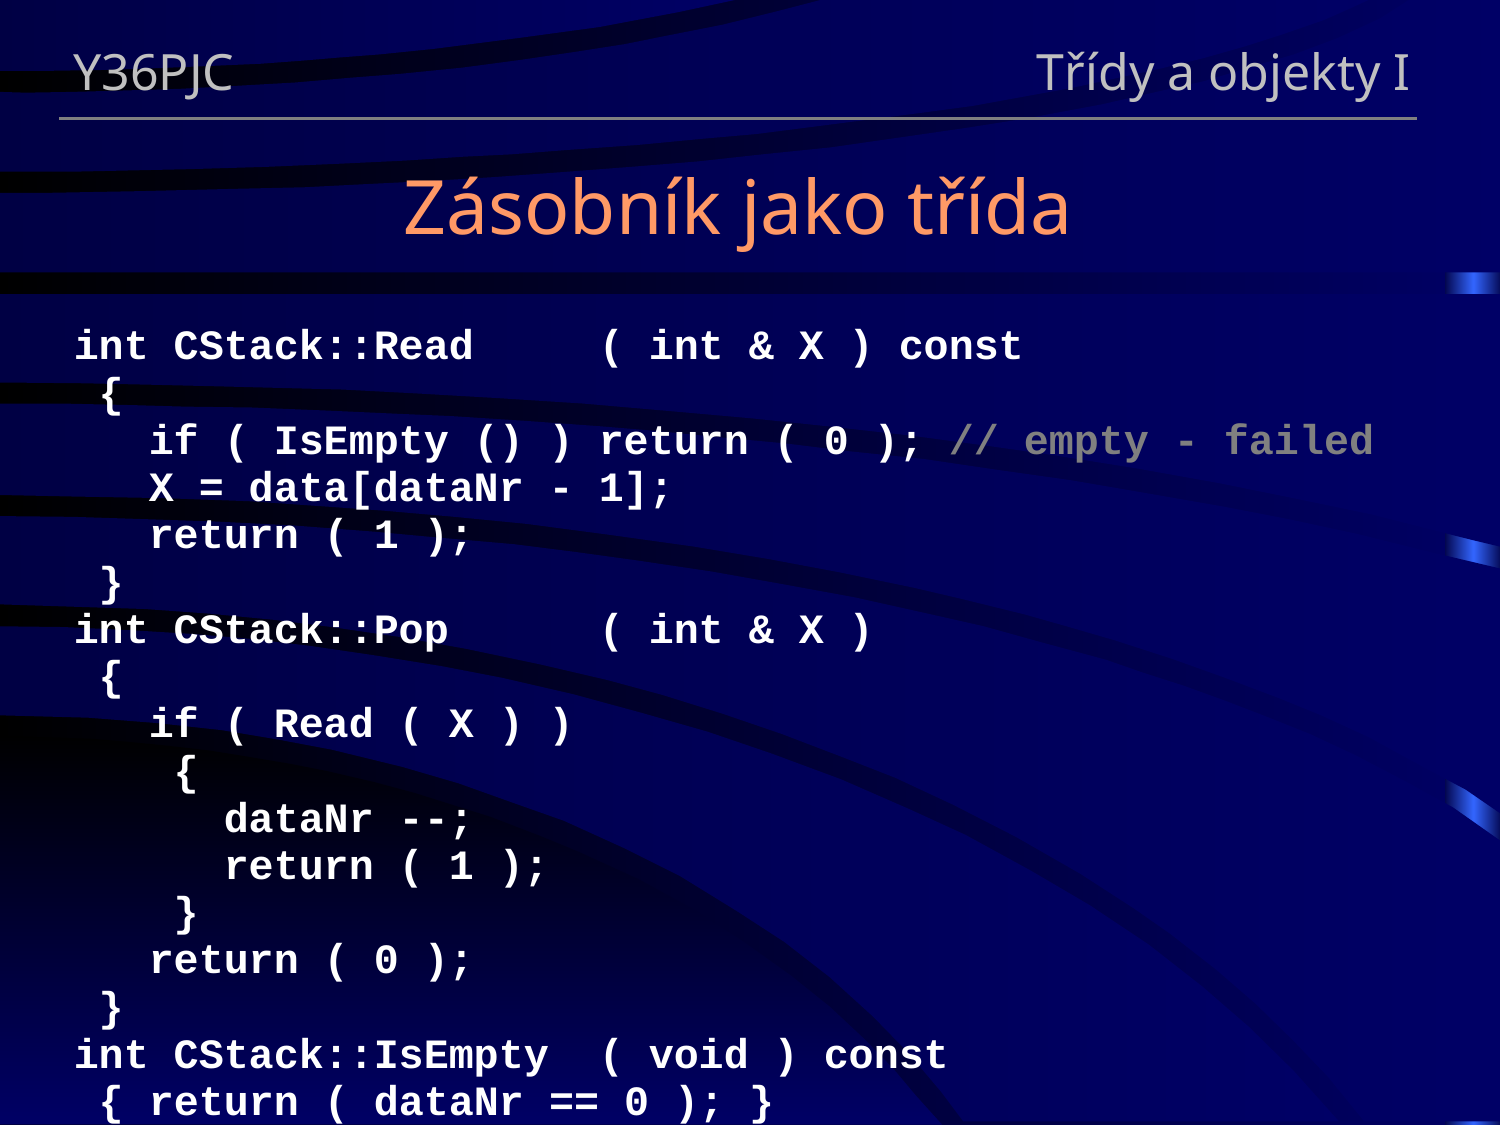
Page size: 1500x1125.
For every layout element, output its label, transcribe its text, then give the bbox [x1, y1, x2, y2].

text_box Třídy a objekty I [1021, 29, 1418, 105]
text_box Zásobník jako třída int CStack::Read ( int & X ) const { if ( IsEmpty () ) return ( 0 ); // empty - failed X = data[dataNr - 1]; return ( 1 ); } int CStack::Pop ( int & X ) { if ( Read ( X ) ) { dataNr --; return ( 1 ); } return ( 0 ); } int CStack::IsEmpty ( void ) const { return ( dataNr == 0 ); } [59, 147, 1418, 1125]
text_box Y36PJC [59, 29, 251, 105]
